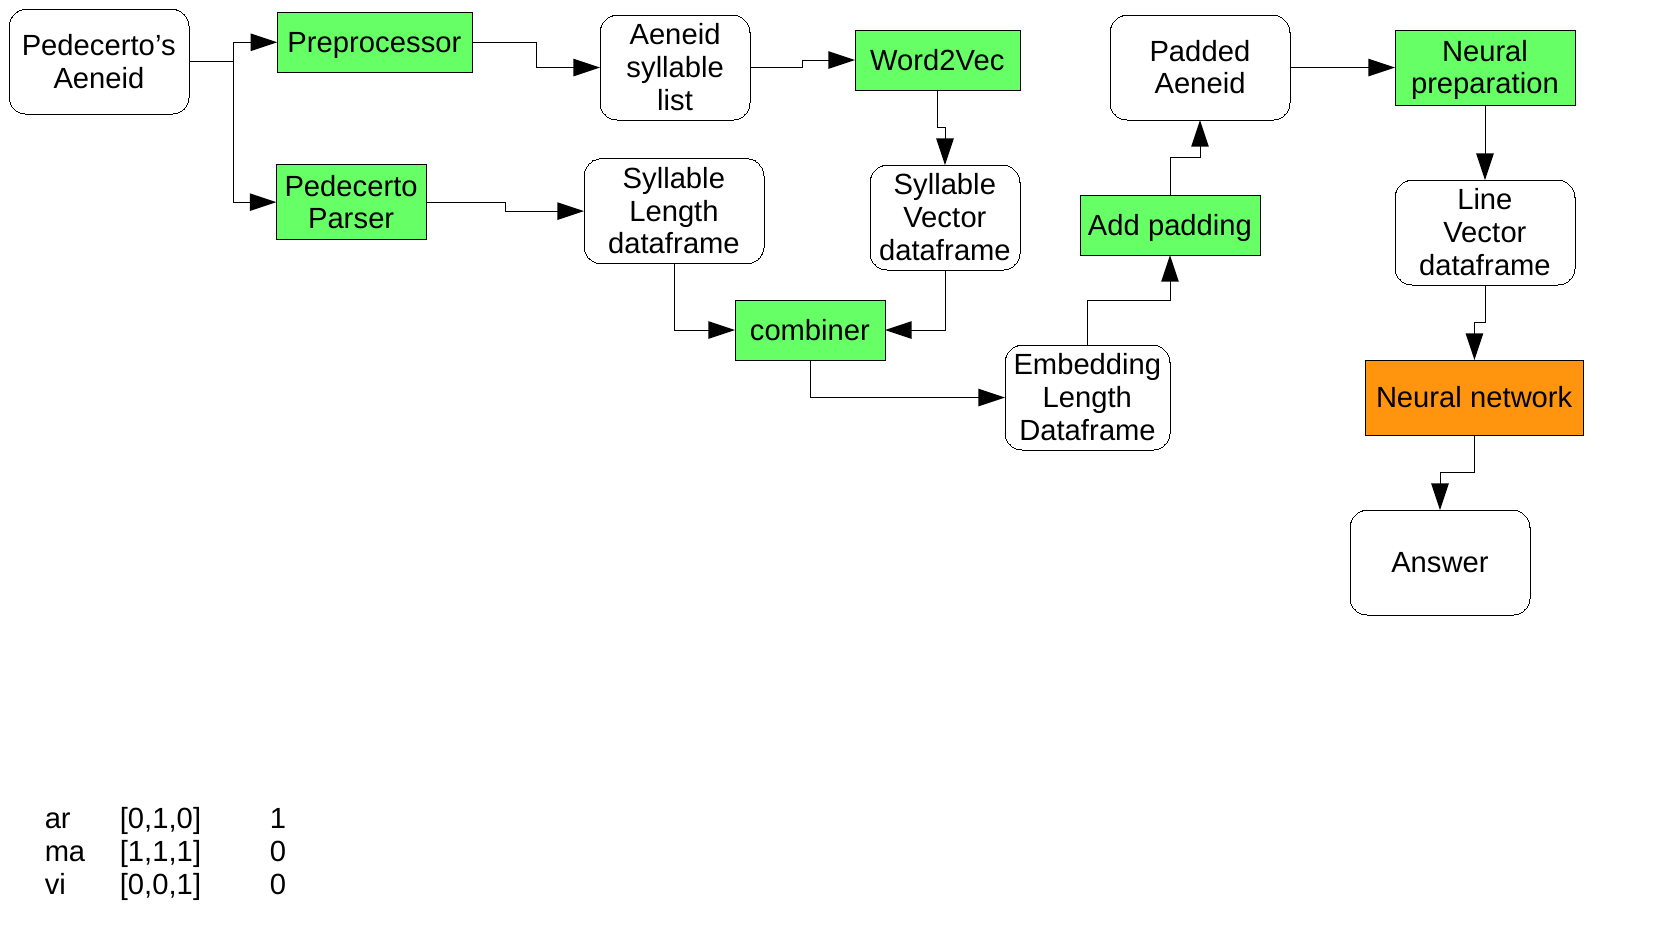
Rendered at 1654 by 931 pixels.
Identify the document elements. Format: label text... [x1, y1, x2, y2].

text_box Syllable Length dataframe [584, 158, 765, 264]
text_box Aeneid syllable list [600, 15, 751, 121]
text_box Padded Aeneid [1110, 15, 1291, 121]
text_box ar [0,1,0] 1 ma [1,1,1] 0 vi [0,0,1] 0 [30, 795, 316, 909]
text_box Line Vector dataframe [1395, 180, 1576, 286]
text_box Add padding [1080, 195, 1261, 256]
text_box Pedecerto’s Aeneid [9, 9, 190, 115]
text_box Embedding Length Dataframe [1005, 345, 1171, 451]
text_box Pedecerto Parser [276, 164, 427, 240]
text_box Word2Vec [855, 30, 1021, 91]
text_box Answer [1350, 510, 1531, 616]
text_box Neural network [1365, 360, 1584, 436]
text_box combiner [735, 300, 886, 361]
text_box Preprocessor [277, 12, 473, 73]
text_box Neural preparation [1395, 30, 1576, 106]
text_box Syllable Vector dataframe [870, 165, 1021, 271]
